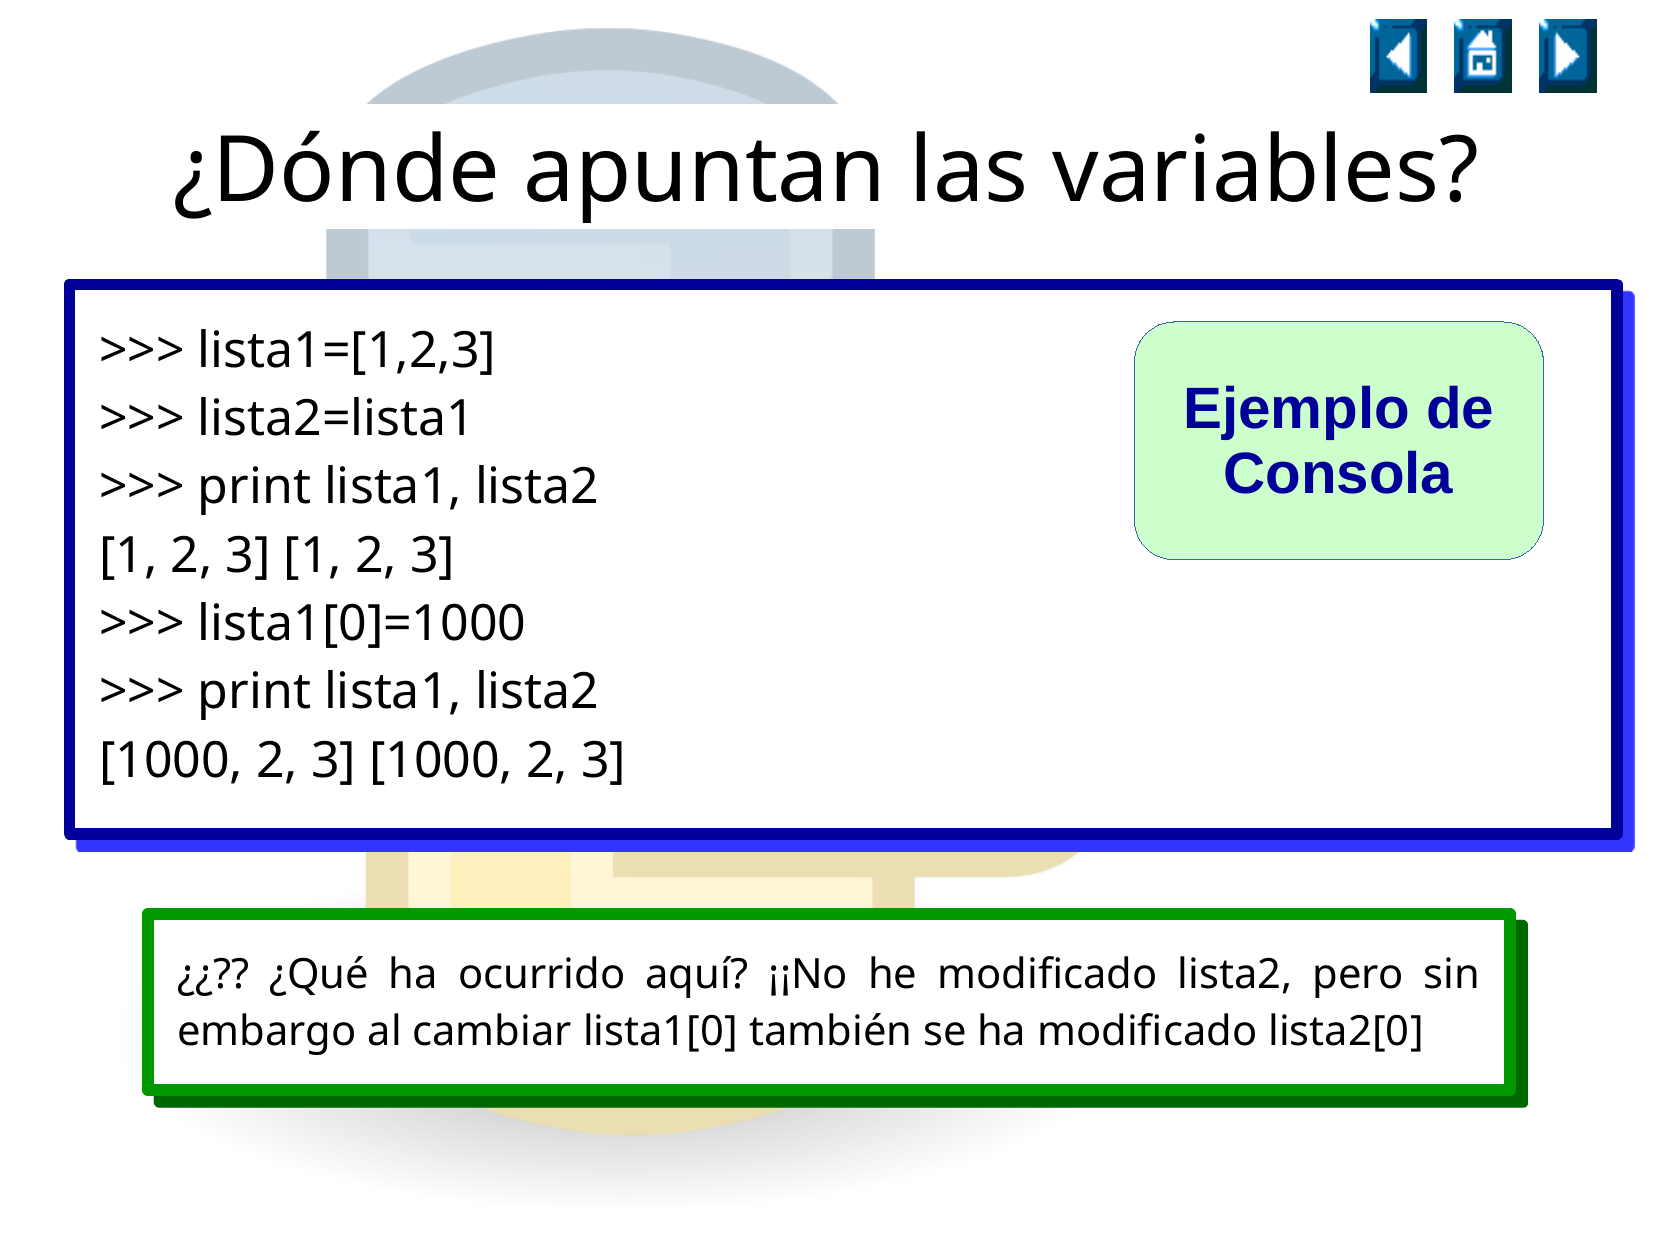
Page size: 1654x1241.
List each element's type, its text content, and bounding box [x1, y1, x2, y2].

picture [1539, 19, 1597, 93]
picture [1370, 19, 1427, 93]
picture [1554, 33, 1579, 77]
picture [1370, 19, 1379, 31]
picture [1454, 19, 1463, 31]
text_box >>> lista1=[1,2,3] >>> lista2=lista1 >>> print lista1, lista2 [1, 2, 3] [1, 2, 3] >>> lista1[0]=1000 >>> print lista1, lista2 [1000, 2, 3] [1000, 2, 3] [69, 284, 1617, 834]
picture [1454, 19, 1512, 93]
picture [1539, 19, 1548, 31]
text_box Ejemplo de Consola [1134, 321, 1544, 560]
text_box ¿¿?? ¿Qué ha ocurrido aquí? ¡¡No he modificado lista2, pero sin embargo al cambiar lista1[0] también se ha modificado lista2[0] [147, 913, 1511, 1091]
title ¿Dónde apuntan las variables? [82, 90, 1571, 243]
